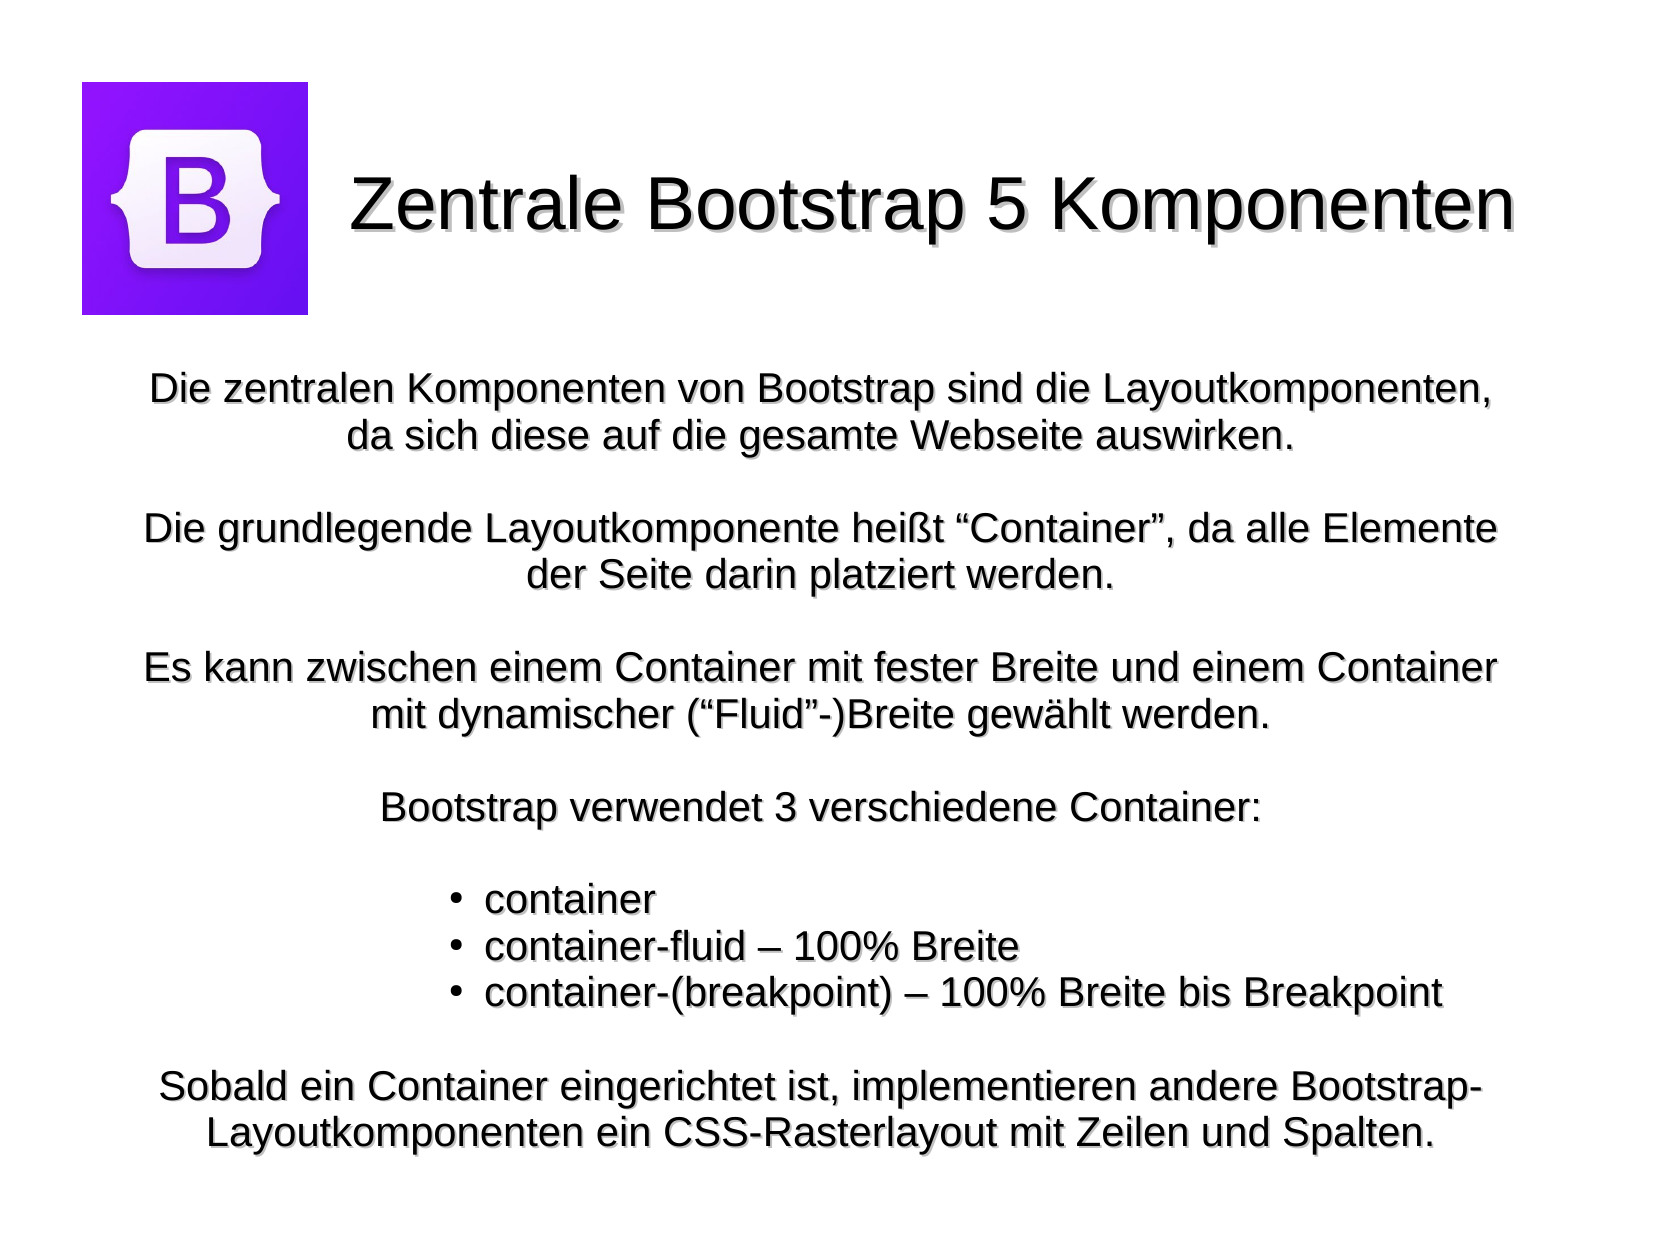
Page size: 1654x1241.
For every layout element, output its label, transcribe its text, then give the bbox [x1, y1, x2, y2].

title Zentrale Bootstrap 5 Komponenten [308, 100, 1560, 308]
picture [82, 82, 308, 316]
subtitle Die zentralen Komponenten von Bootstrap sind die Layoutkomponenten, da sich diese auf die gesamte Webseite auswirken. Die grundlegende Layoutkomponente heißt “Container”, da alle Elemente der Seite darin platziert werden. Es kann zwischen einem Container mit fester Breite und einem Container mit dynamischer (“Fluid”-)Breite gewählt werden. Bootstrap verwendet 3 verschiedene Container: container container-fluid – 100% Breite container-(breakpoint) – 100% Breite bis Breakpoint Sobald ein Container eingerichtet ist, implementieren andere Bootstrap-Layoutkomponenten ein CSS-Rasterlayout mit Zeilen und Spalten. [129, 350, 1512, 1170]
